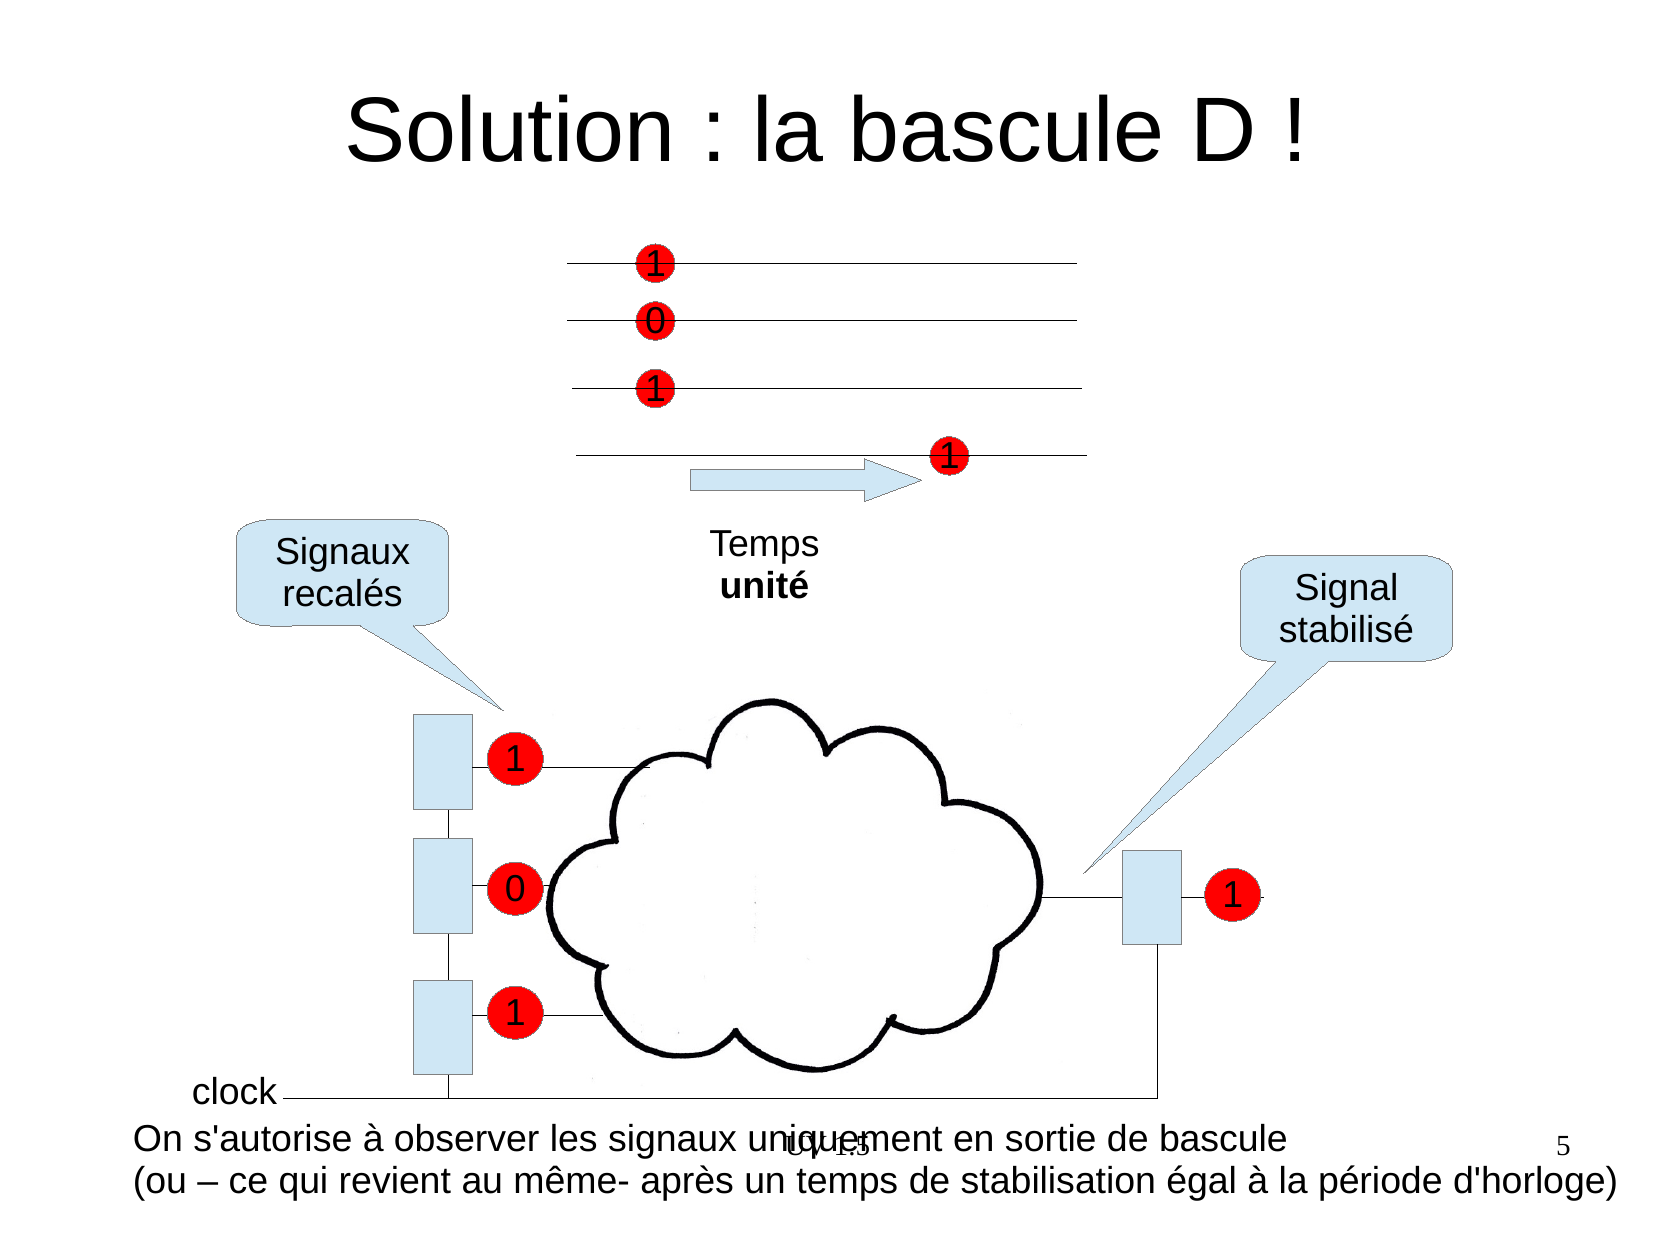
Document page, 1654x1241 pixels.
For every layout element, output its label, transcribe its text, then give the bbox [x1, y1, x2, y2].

text_box 1 [635, 264, 675, 283]
text_box 0 [487, 862, 544, 916]
text_box Temps unité [694, 515, 894, 615]
text_box 0 [635, 321, 676, 341]
text_box 1 [635, 389, 675, 408]
text_box [413, 980, 473, 1075]
text_box Signaux recalés [236, 519, 504, 711]
text_box [413, 838, 473, 934]
text_box Signal stabilisé [1083, 555, 1453, 874]
text_box 1 [635, 369, 676, 388]
text_box [1122, 850, 1182, 945]
text_box 0 [650, 310, 661, 320]
text_box 1 [487, 732, 544, 786]
text_box 0 [635, 301, 675, 320]
text_box 1 [635, 243, 676, 263]
text_box [690, 458, 922, 502]
text_box 1 [1204, 868, 1261, 922]
text_box [413, 714, 473, 810]
text_box 1 [487, 986, 544, 1040]
text_box 0 [650, 321, 661, 331]
text_box clock [177, 1062, 293, 1120]
text_box 1 [929, 436, 969, 455]
picture [531, 684, 1063, 1087]
text_box 1 [929, 456, 970, 476]
text_box On s'autorise à observer les signaux uniquement en sortie de bascule (ou – ce qui revient au même- après un temps de stabilisation égal à la période d'horloge) [118, 1110, 1634, 1210]
title Solution : la bascule D ! [82, 25, 1571, 233]
